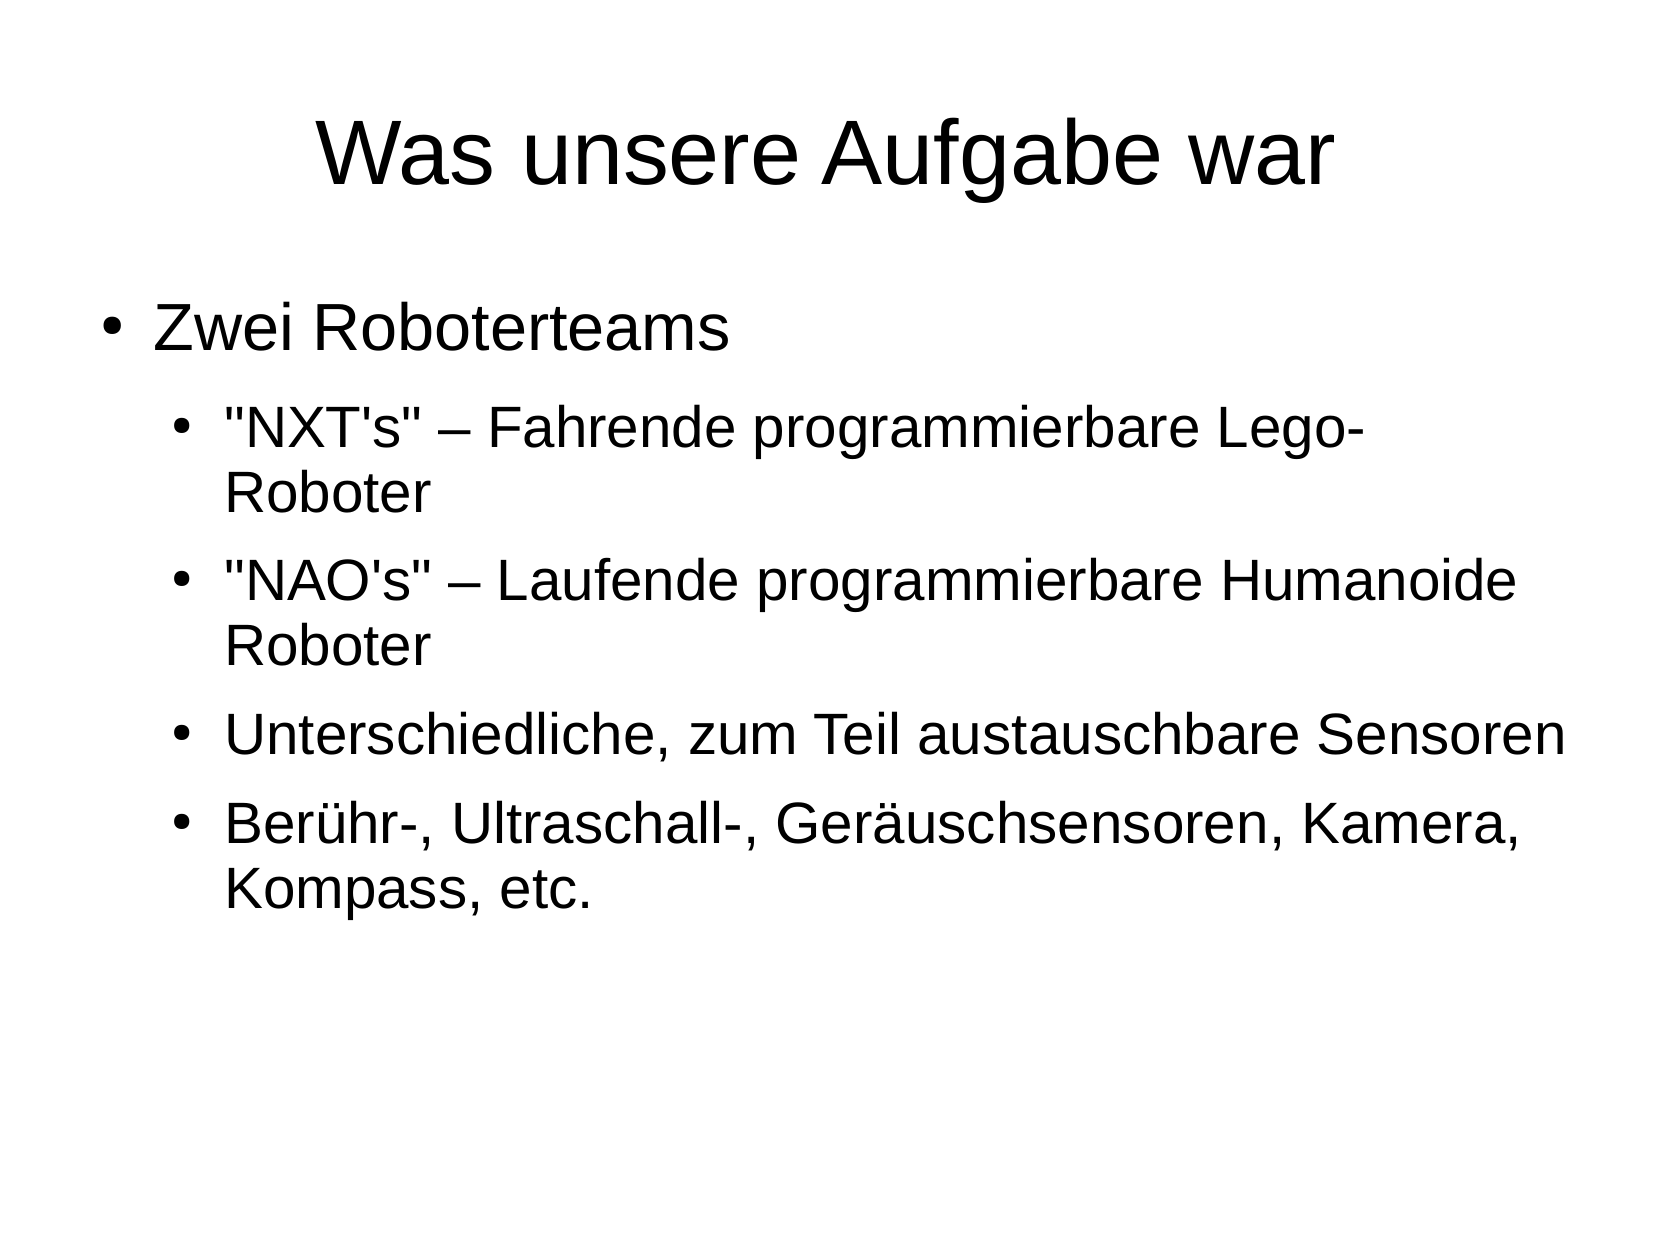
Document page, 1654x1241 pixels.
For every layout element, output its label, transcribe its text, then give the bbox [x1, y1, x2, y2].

list Zwei Roboterteams "NXT's" – Fahrende programmierbare Lego-Roboter "NAO's" – Laufende programmierbare Humanoide Roboter Unterschiedliche, zum Teil austauschbare Sensoren Berühr-, Ultraschall-, Geräuschsensoren, Kamera, Kompass, etc. [82, 290, 1571, 1109]
title Was unsere Aufgabe war [82, 49, 1571, 257]
